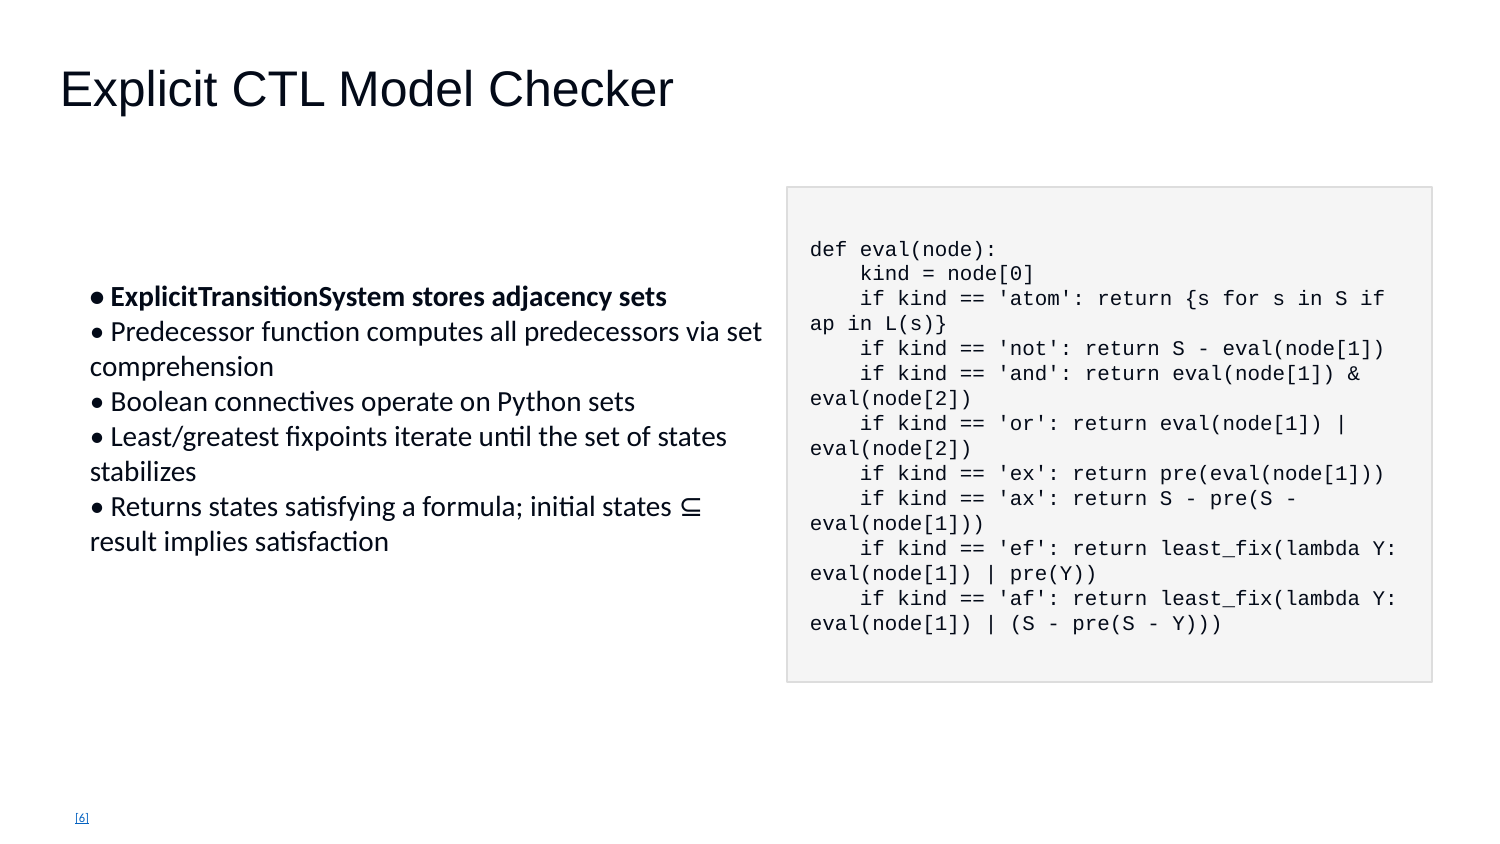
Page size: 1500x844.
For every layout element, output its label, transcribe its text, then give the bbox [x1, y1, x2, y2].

text_box def eval(node): kind = node[0] if kind == 'atom': return {s for s in S if ap in L(s)} if kind == 'not': return S - eval(node[1]) if kind == 'and': return eval(node[1]) & eval(node[2]) if kind == 'or': return eval(node[1]) | eval(node[2]) if kind == 'ex': return pre(eval(node[1])) if kind == 'ax': return S - pre(S - eval(node[1])) if kind == 'ef': return least_fix(lambda Y: eval(node[1]) | pre(Y)) if kind == 'af': return least_fix(lambda Y: eval(node[1]) | (S - pre(S - Y))) [794, 194, 1425, 675]
text_box Explicit CTL Model Checker [44, 45, 1455, 128]
text_box [787, 187, 1433, 683]
text_box • ExplicitTransitionSystem stores adjacency sets • Predecessor function computes all predecessors via set comprehension • Boolean connectives operate on Python sets • Least/greatest fixpoints iterate until the set of states stabilizes • Returns states satisfying a formula; initial states ⊆ result implies satisfaction [74, 194, 780, 675]
text_box [6] [74, 791, 1425, 844]
